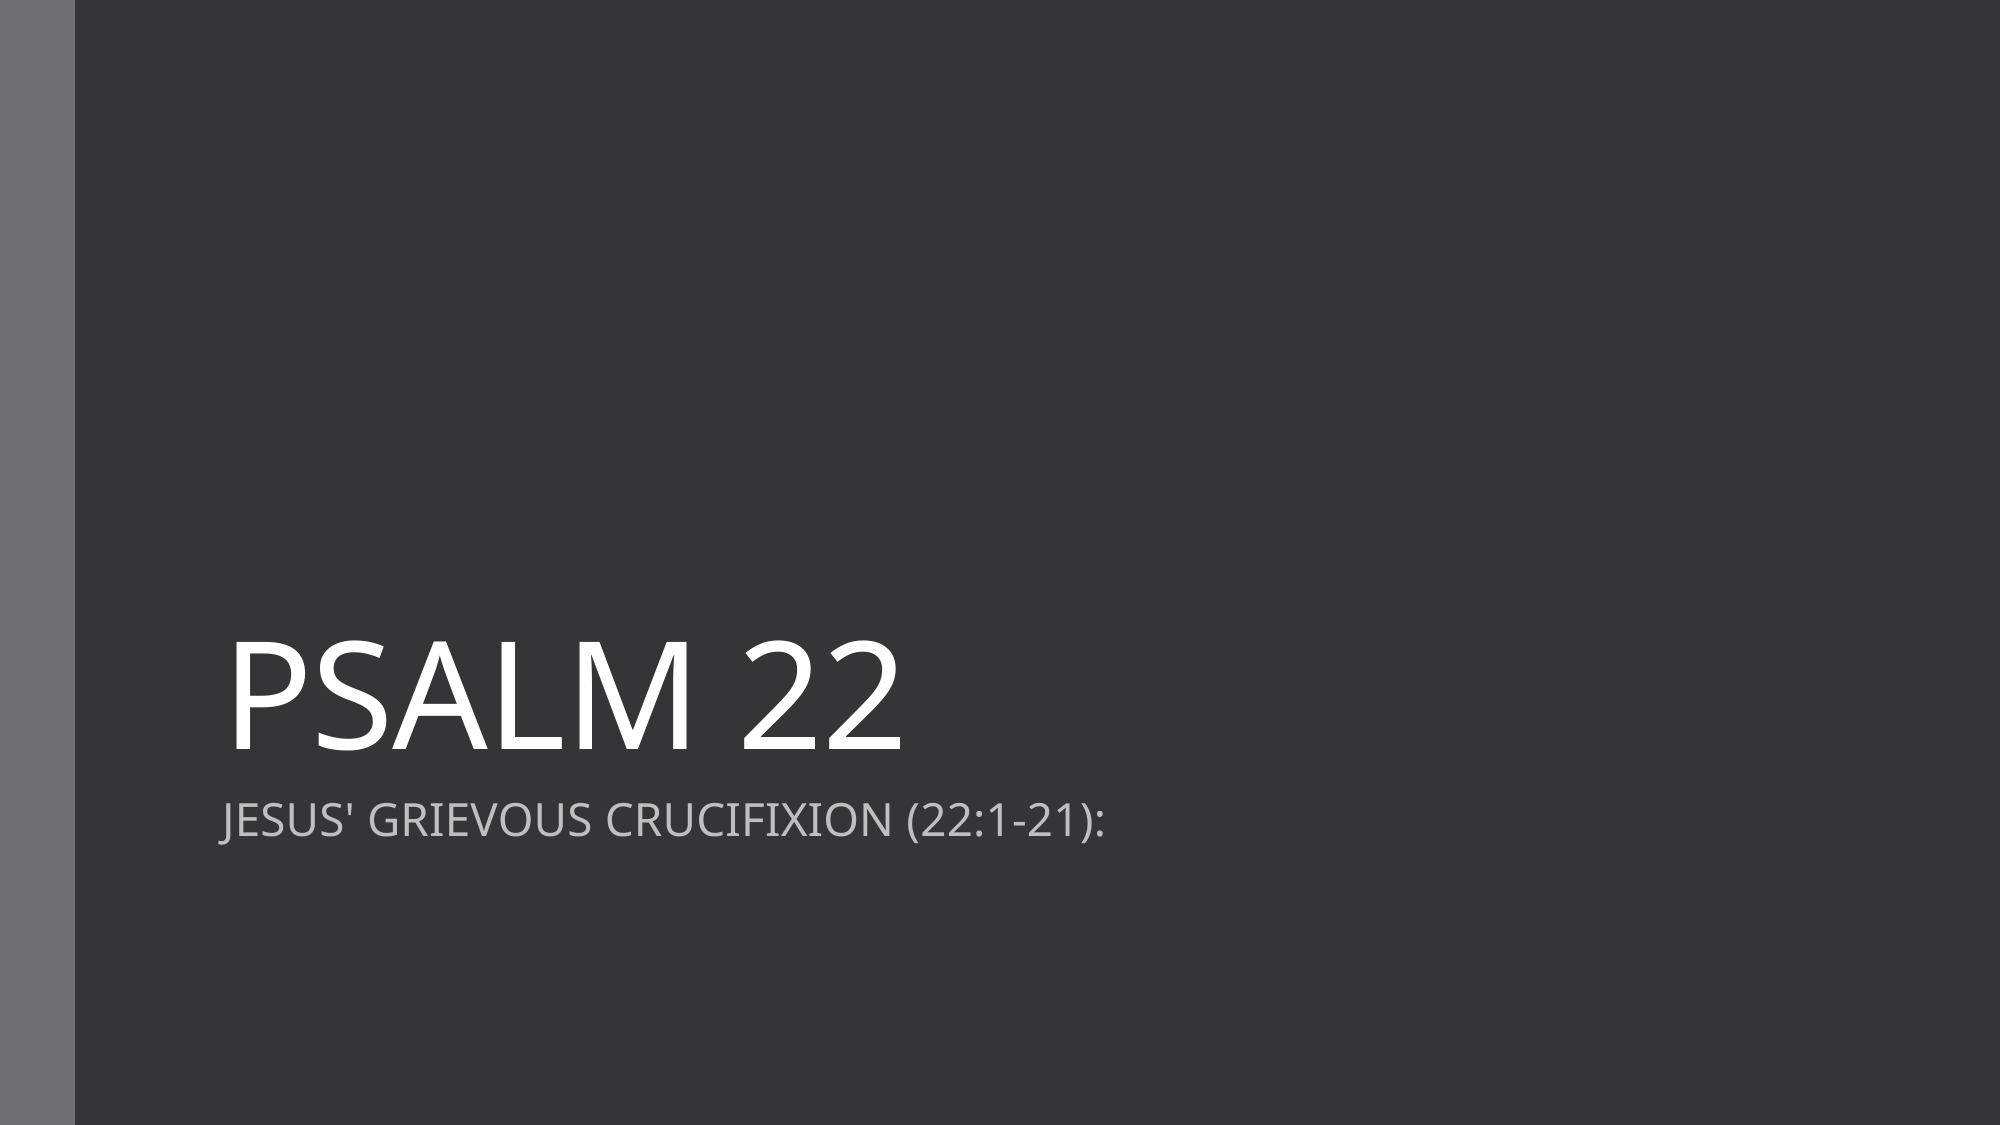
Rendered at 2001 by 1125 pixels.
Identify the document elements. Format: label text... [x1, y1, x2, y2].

subtitle JESUS' GRIEVOUS CRUCIFIXION (22:1-21): [206, 787, 1752, 1066]
title PSALM 22 [206, 124, 1752, 787]
